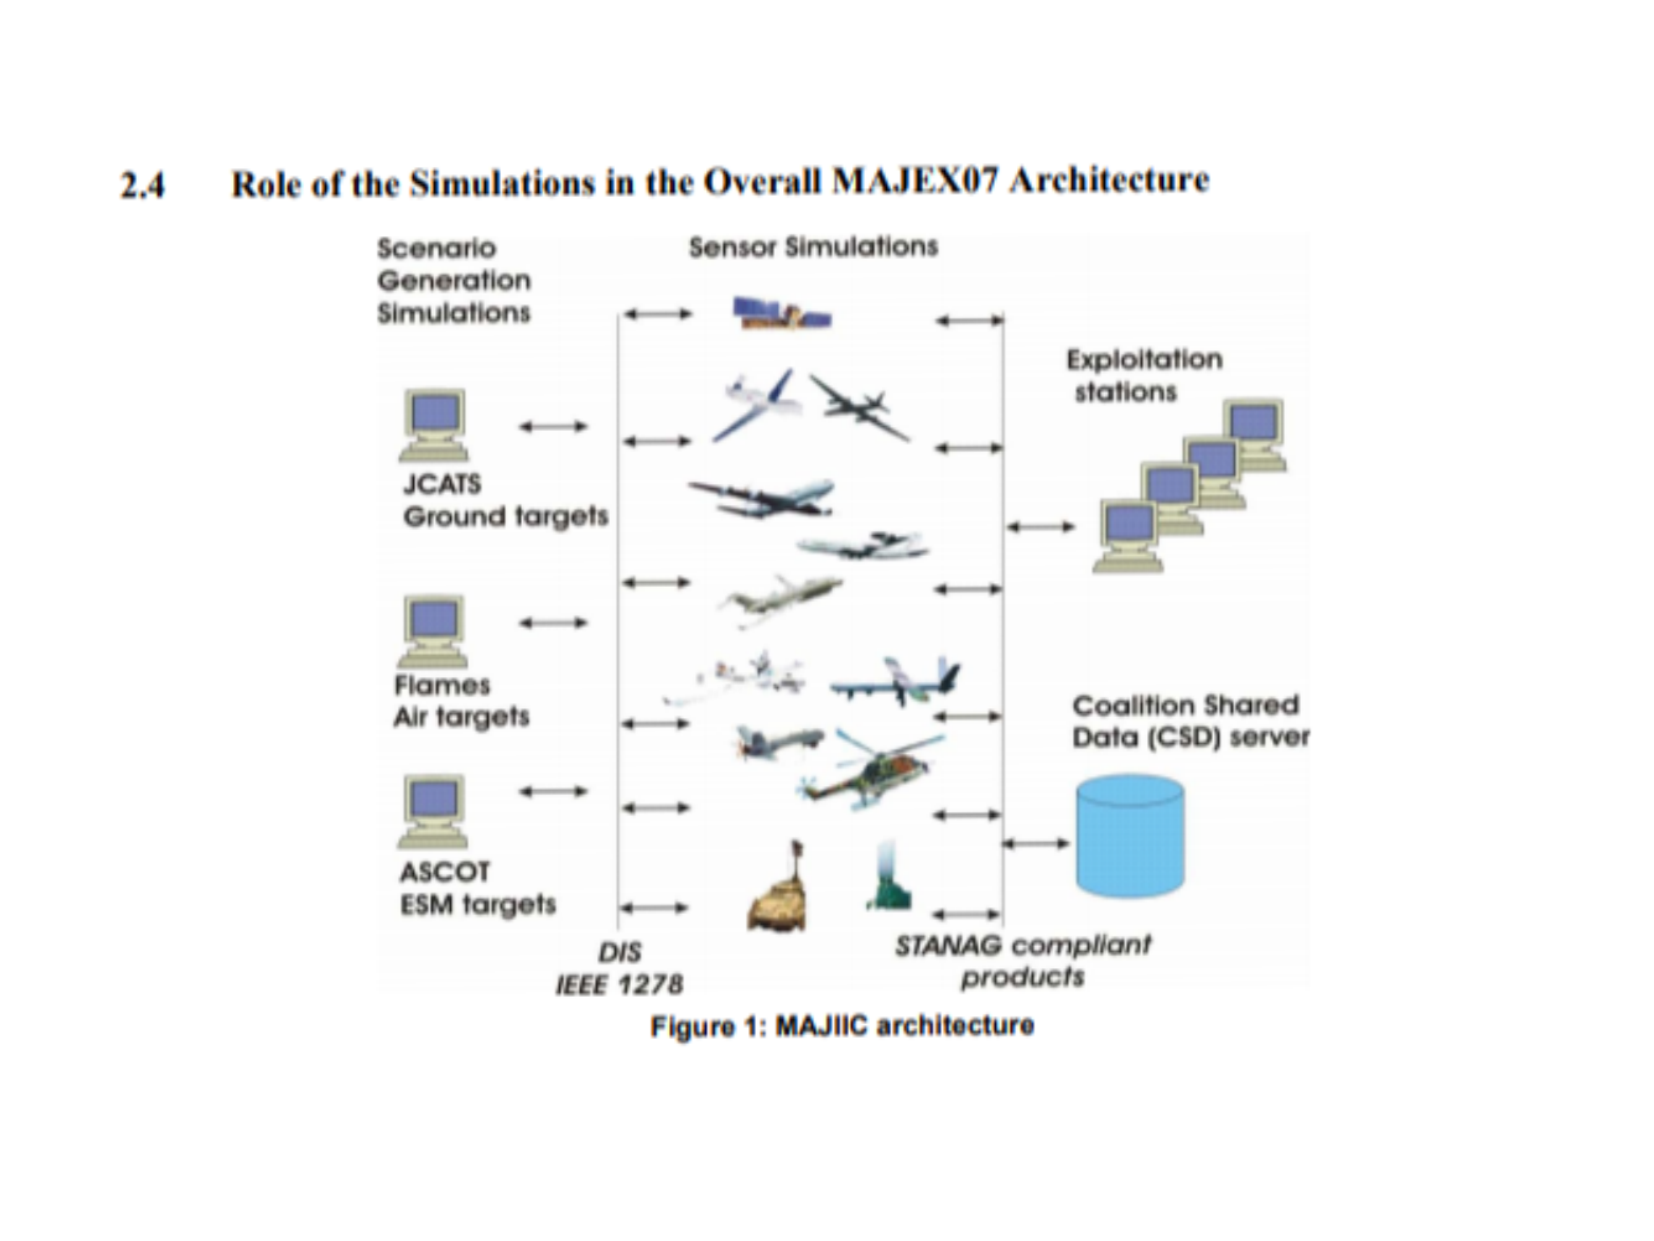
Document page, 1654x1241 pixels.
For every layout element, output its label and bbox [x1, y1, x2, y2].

picture [13, 109, 1634, 1055]
